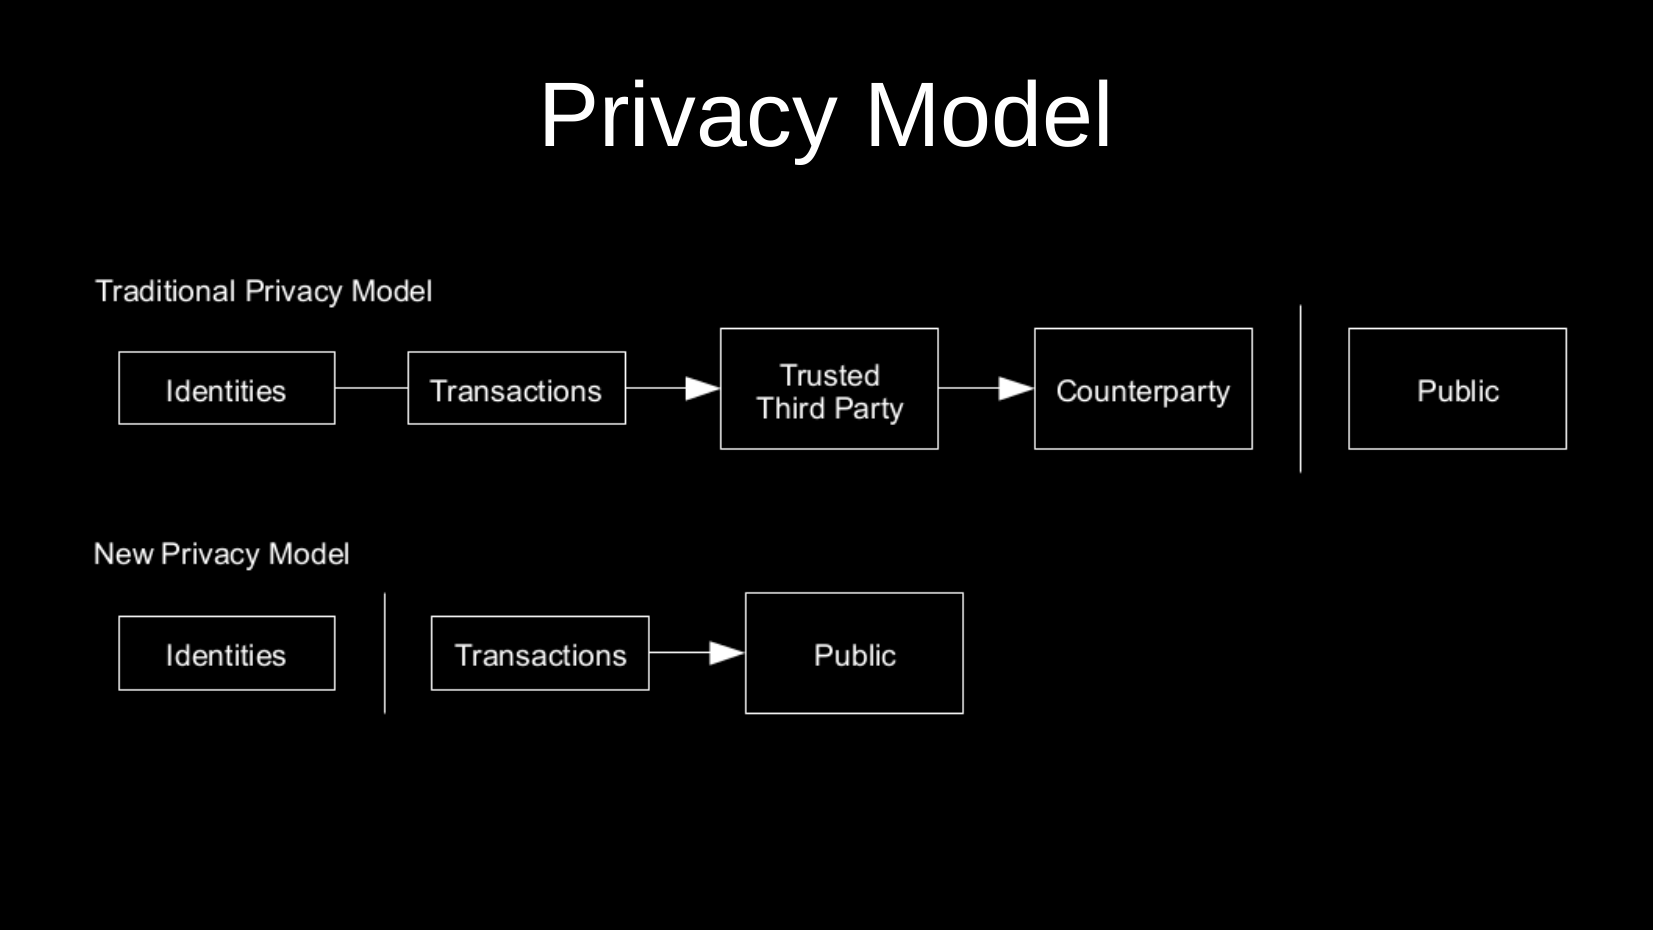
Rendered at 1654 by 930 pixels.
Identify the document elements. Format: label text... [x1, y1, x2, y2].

title Privacy Model [82, 37, 1571, 193]
picture [78, 267, 1583, 727]
